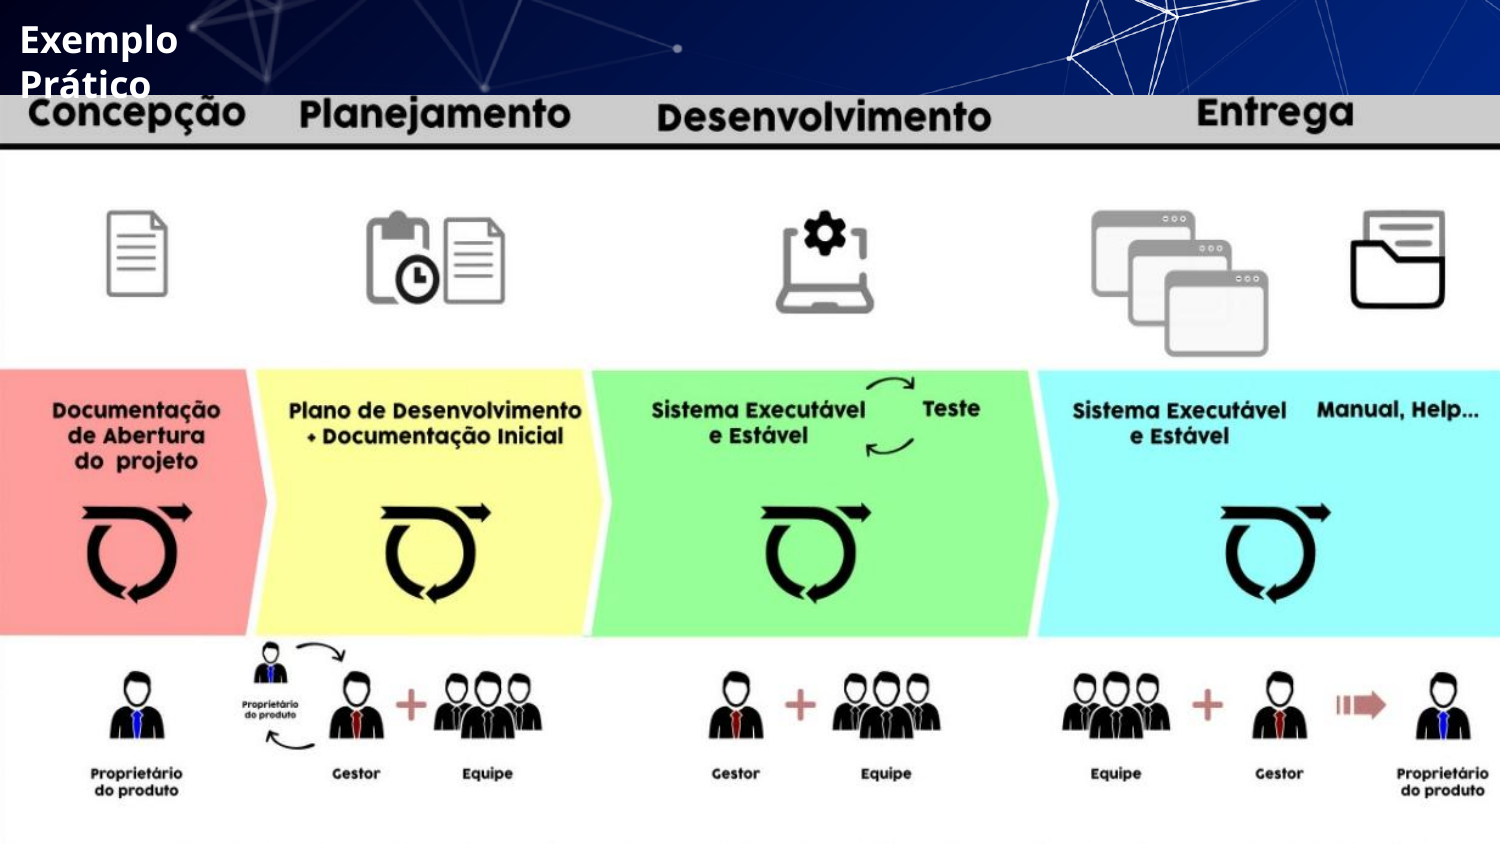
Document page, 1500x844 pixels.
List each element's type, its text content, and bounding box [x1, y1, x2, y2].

picture [0, 0, 1500, 844]
list Exemplo Prático [19, 15, 291, 85]
